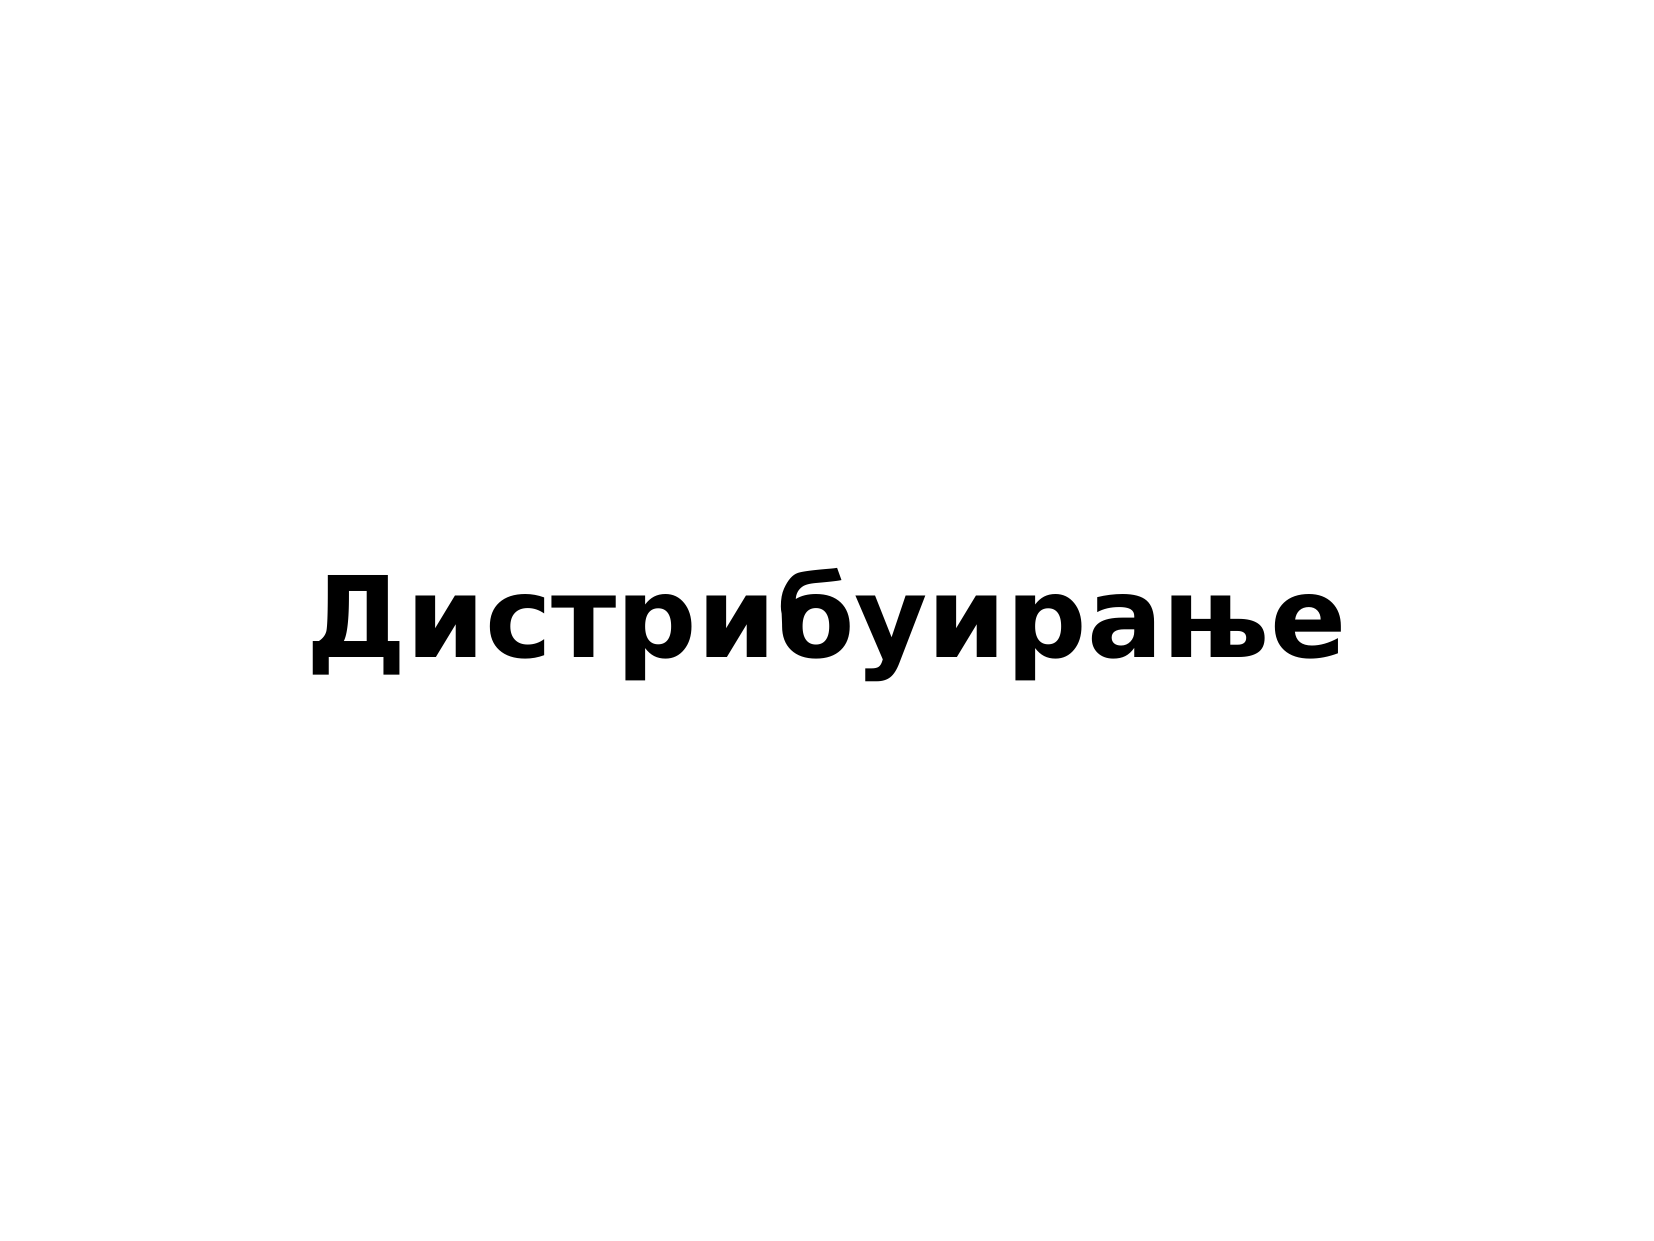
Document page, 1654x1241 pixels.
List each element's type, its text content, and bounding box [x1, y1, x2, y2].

subtitle Дистрибуирање [0, 0, 1654, 1238]
